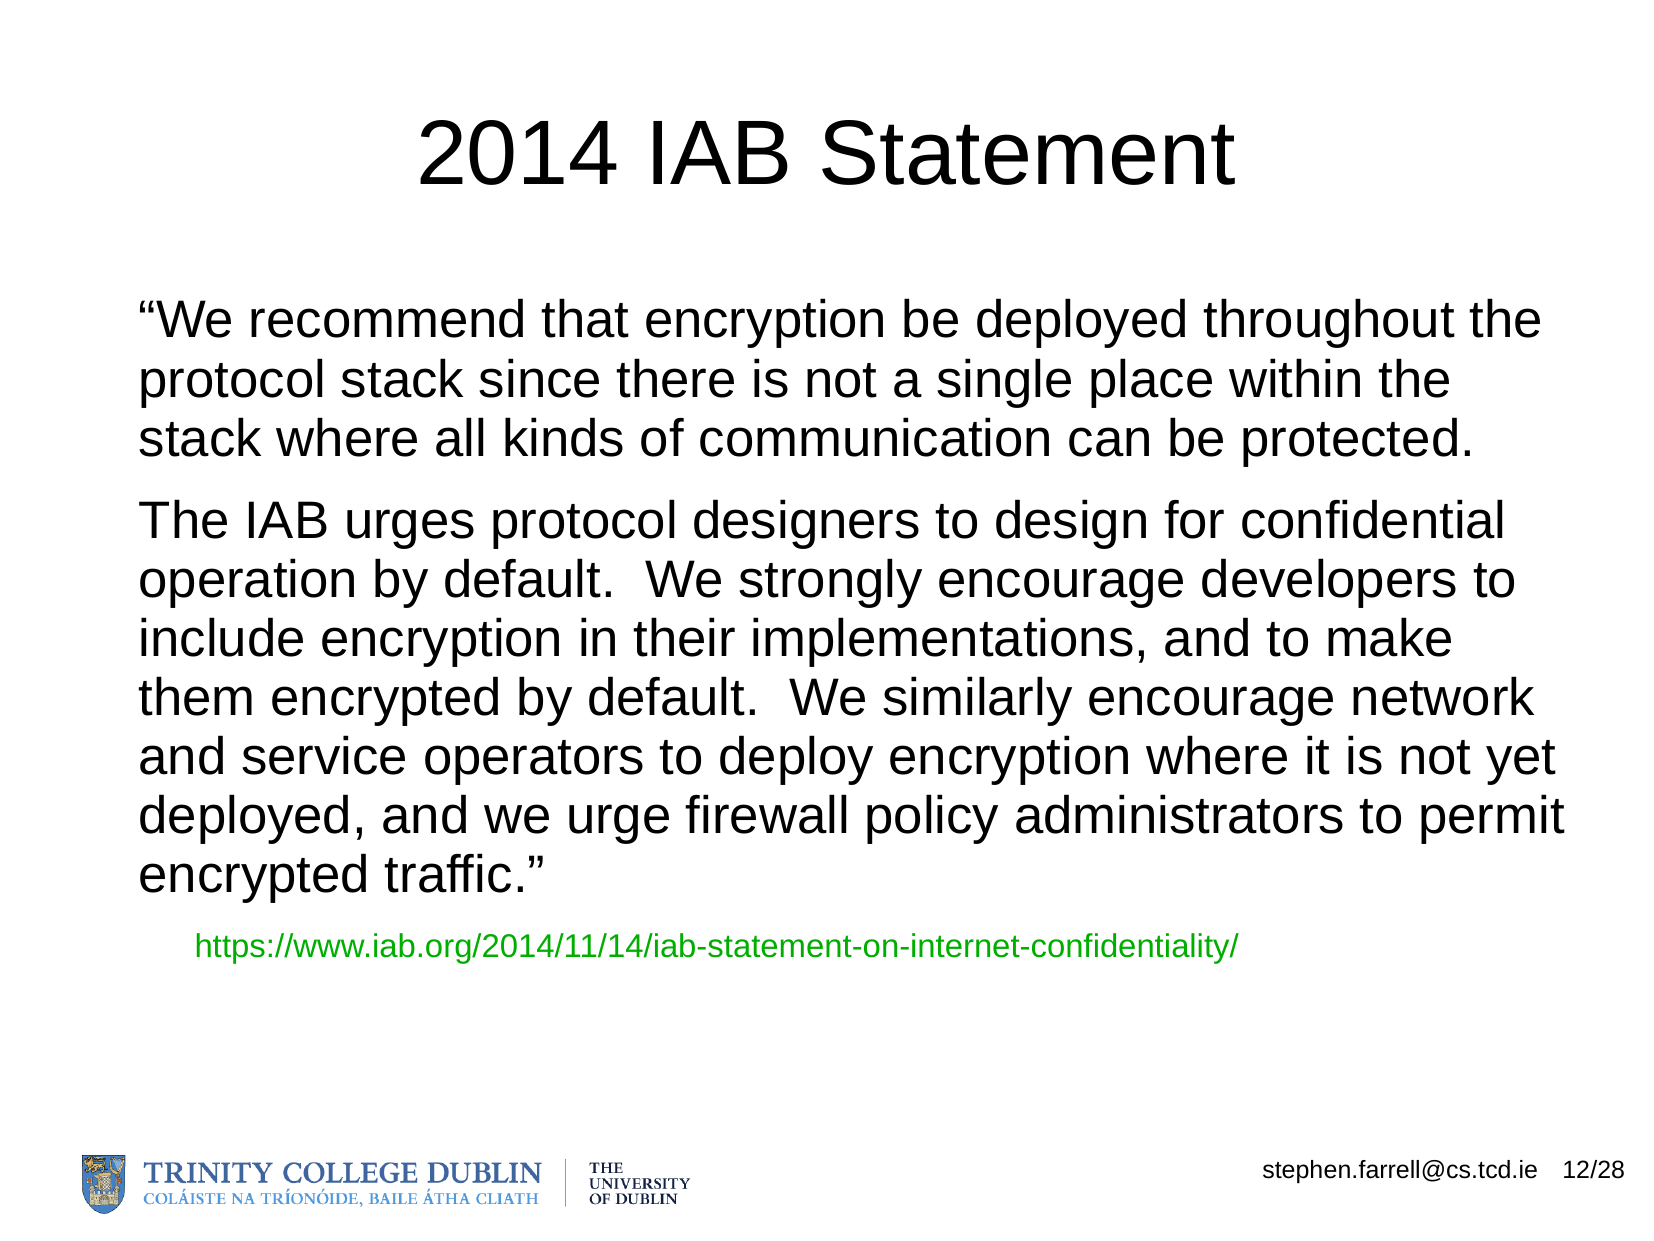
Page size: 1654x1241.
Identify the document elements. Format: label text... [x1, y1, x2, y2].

picture [82, 1155, 694, 1214]
title 2014 IAB Statement [82, 49, 1571, 257]
list “We recommend that encryption be deployed throughout the protocol stack since there is not a single place within the stack where all kinds of communication can be protected. The IAB urges protocol designers to design for confidential operation by default. We strongly encourage developers to include encryption in their implementations, and to make them encrypted by default. We similarly encourage network and service operators to deploy encryption where it is not yet deployed, and we urge firewall policy administrators to permit encrypted traffic.” https://www.iab.org/2014/11/14/iab-statement-on-internet-confidentiality/ [82, 290, 1571, 1010]
